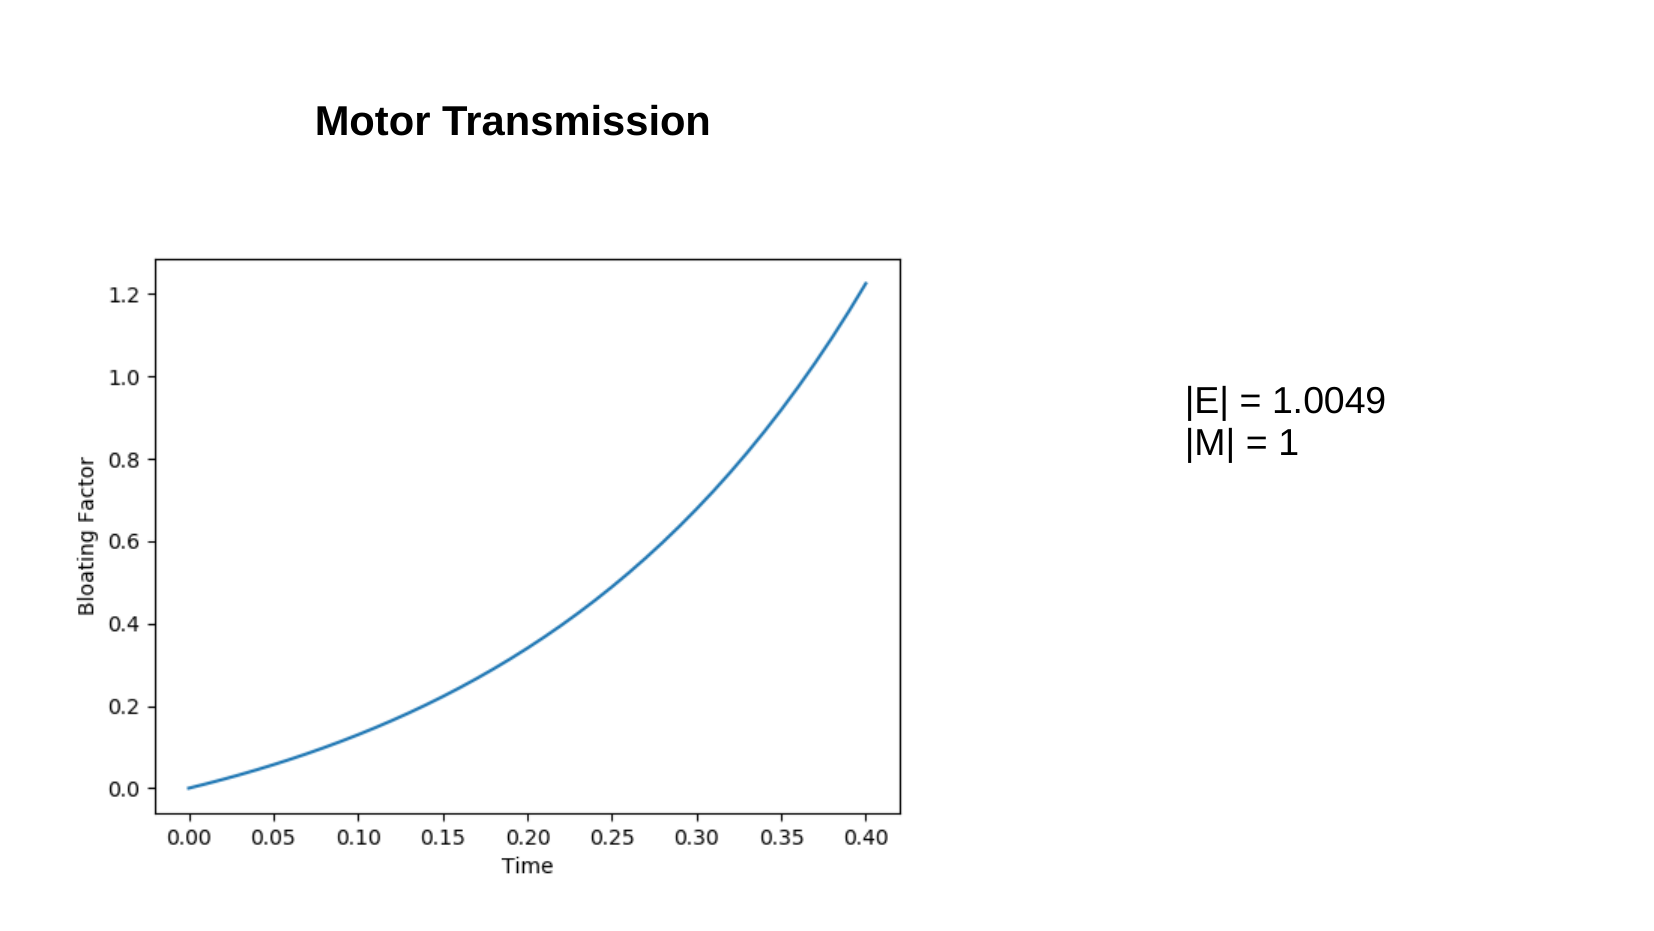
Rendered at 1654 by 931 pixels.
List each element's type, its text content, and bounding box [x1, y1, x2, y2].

text_box Motor Transmission [300, 90, 841, 152]
text_box |E| = 1.0049 |M| = 1 [1170, 372, 1546, 472]
picture [35, 172, 996, 893]
